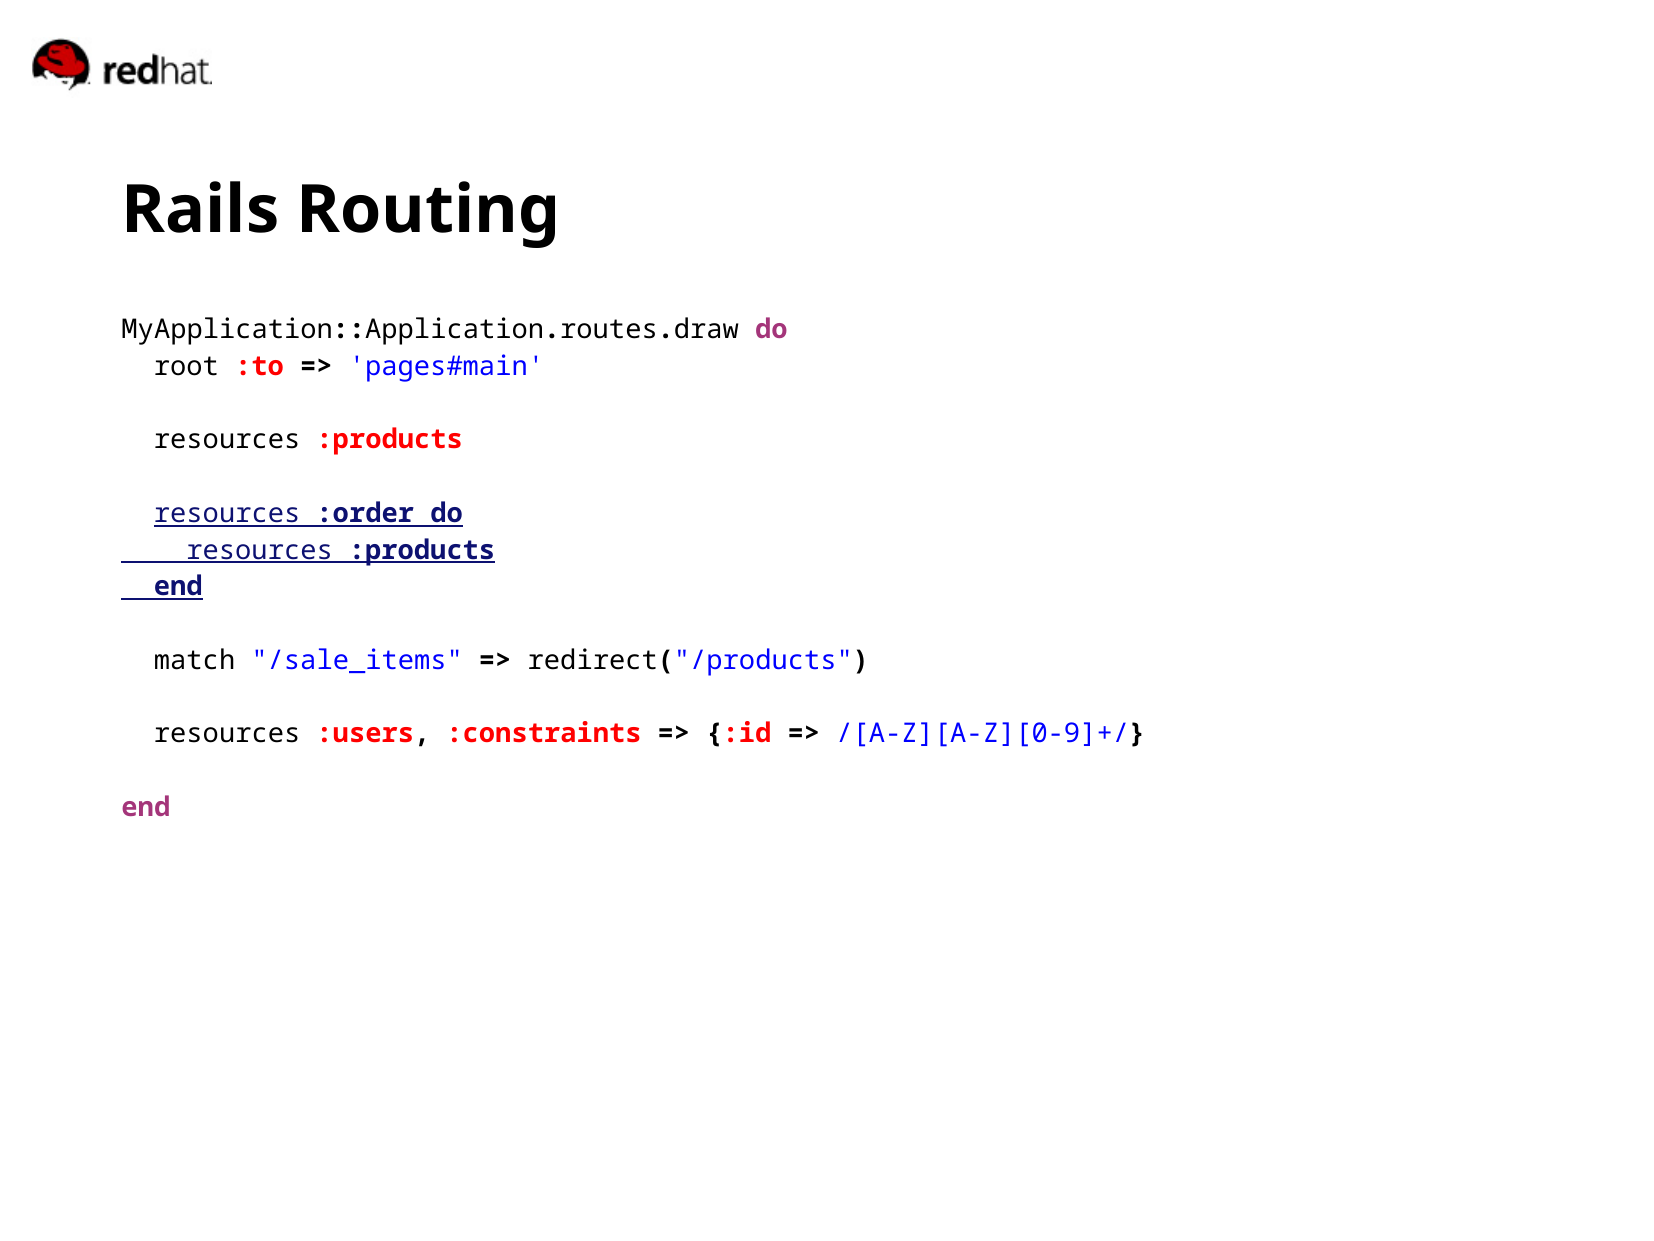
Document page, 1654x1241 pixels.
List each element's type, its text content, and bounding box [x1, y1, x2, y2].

picture [31, 37, 212, 98]
title Rails Routing [121, 102, 1534, 310]
text_box MyApplication::Application.routes.draw do root :to => 'pages#main' resources :products resources :order do resources :products end match "/sale_items" => redirect("/products") resources :users, :constraints => {:id => /[A-Z][A-Z][0-9]+/} end [121, 309, 1146, 748]
